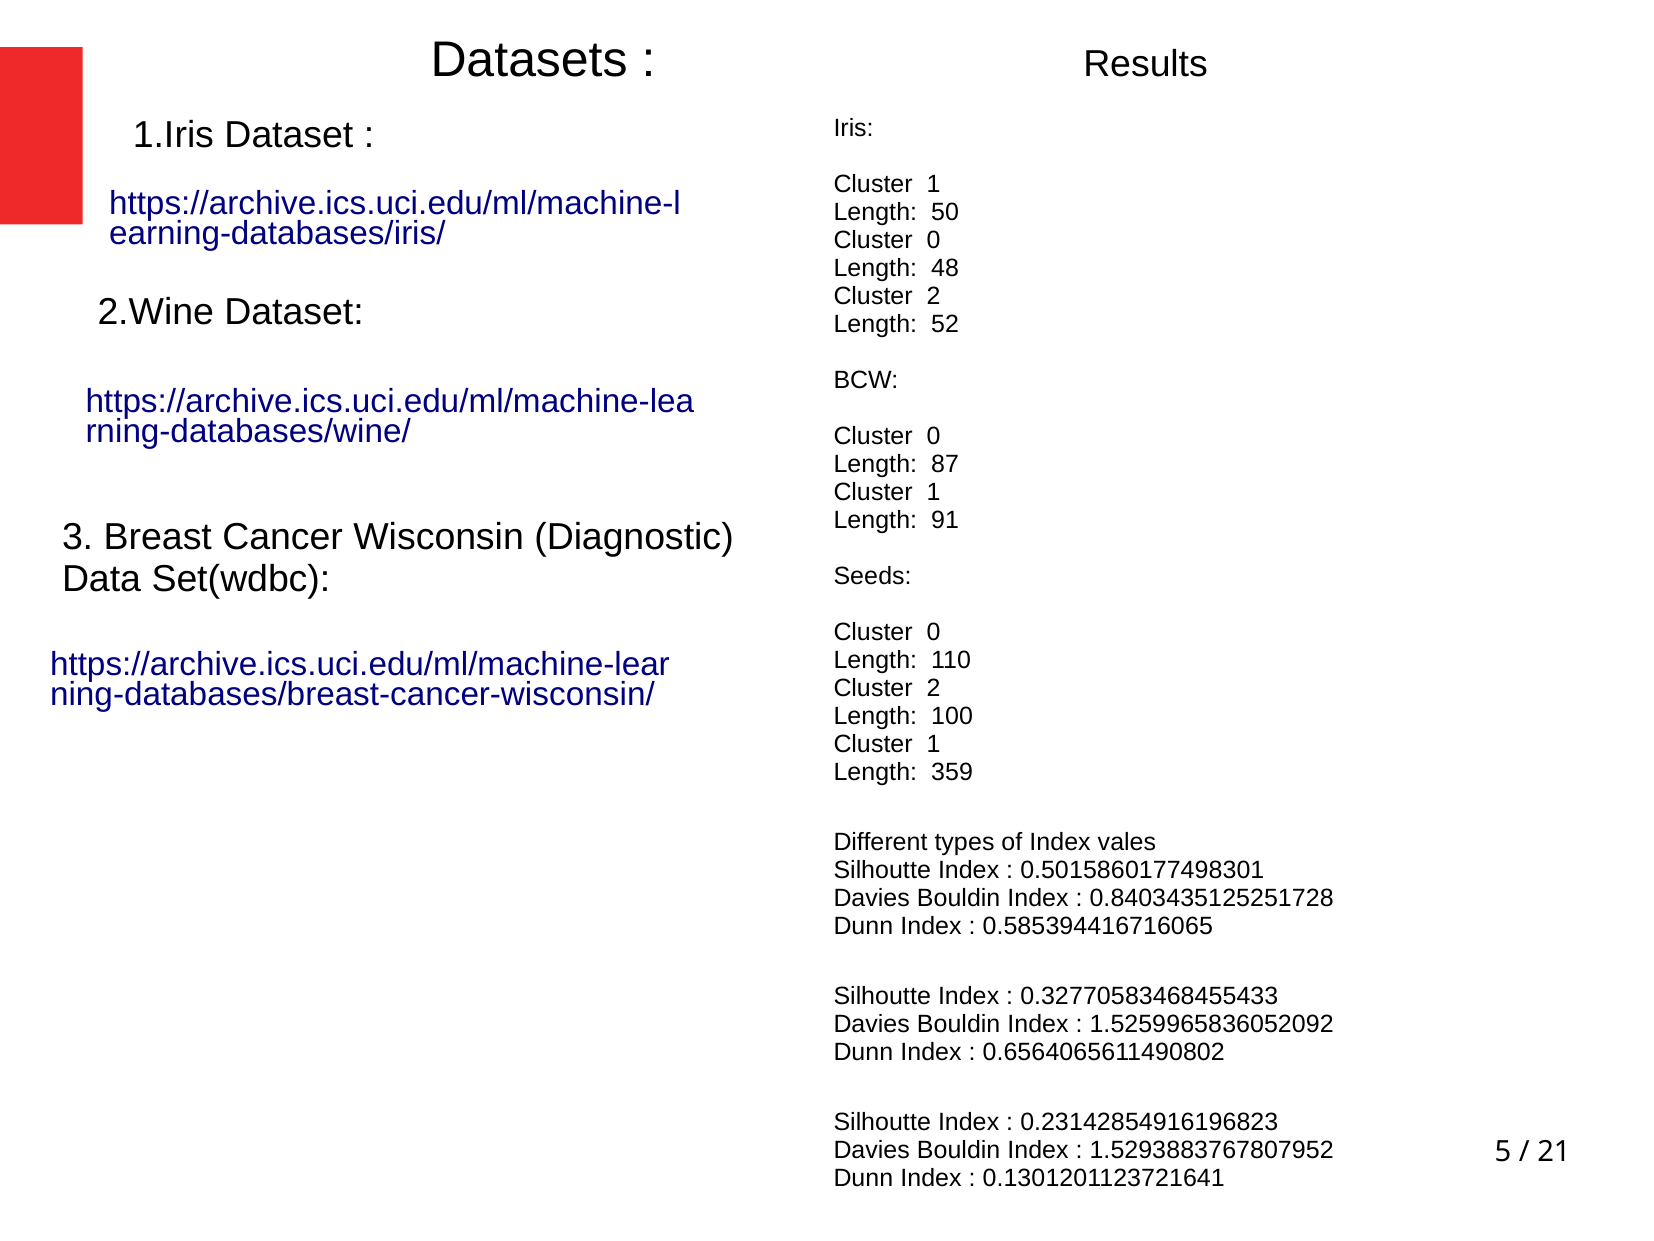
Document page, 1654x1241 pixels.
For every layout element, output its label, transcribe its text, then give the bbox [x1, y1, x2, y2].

text_box Results [933, 35, 1359, 93]
text_box Datasets : [11, 23, 1075, 95]
text_box Iris: Cluster 1 Length: 50 Cluster 0 Length: 48 Cluster 2 Length: 52 BCW: Cluster 0 Length: 87 Cluster 1 Length: 91 Seeds: Cluster 0 Length: 110 Cluster 2 Length: 100 Cluster 1 Length: 359 Different types of Index vales Silhoutte Index : 0.5015860177498301 Davies Bouldin Index : 0.8403435125251728 Dunn Index : 0.585394416716065 Silhoutte Index : 0.32770583468455433 Davies Bouldin Index : 1.5259965836052092 Dunn Index : 0.6564065611490802 Silhoutte Index : 0.23142854916196823 Davies Bouldin Index : 1.5293883767807952 Dunn Index : 0.1301201123721641 [818, 106, 1595, 1199]
text_box https://archive.ics.uci.edu/ml/machine-learning-databases/iris/ [94, 177, 709, 260]
text_box https://archive.ics.uci.edu/ml/machine-learning-databases/wine/ [70, 375, 721, 485]
text_box 3. Breast Cancer Wisconsin (Diagnostic) Data Set(wdbc): [47, 507, 756, 607]
text_box https://archive.ics.uci.edu/ml/machine-learning-databases/breast-cancer-wisconsin/ [35, 637, 697, 733]
text_box 1.Iris Dataset : [118, 106, 818, 164]
text_box 2.Wine Dataset: [82, 283, 402, 359]
